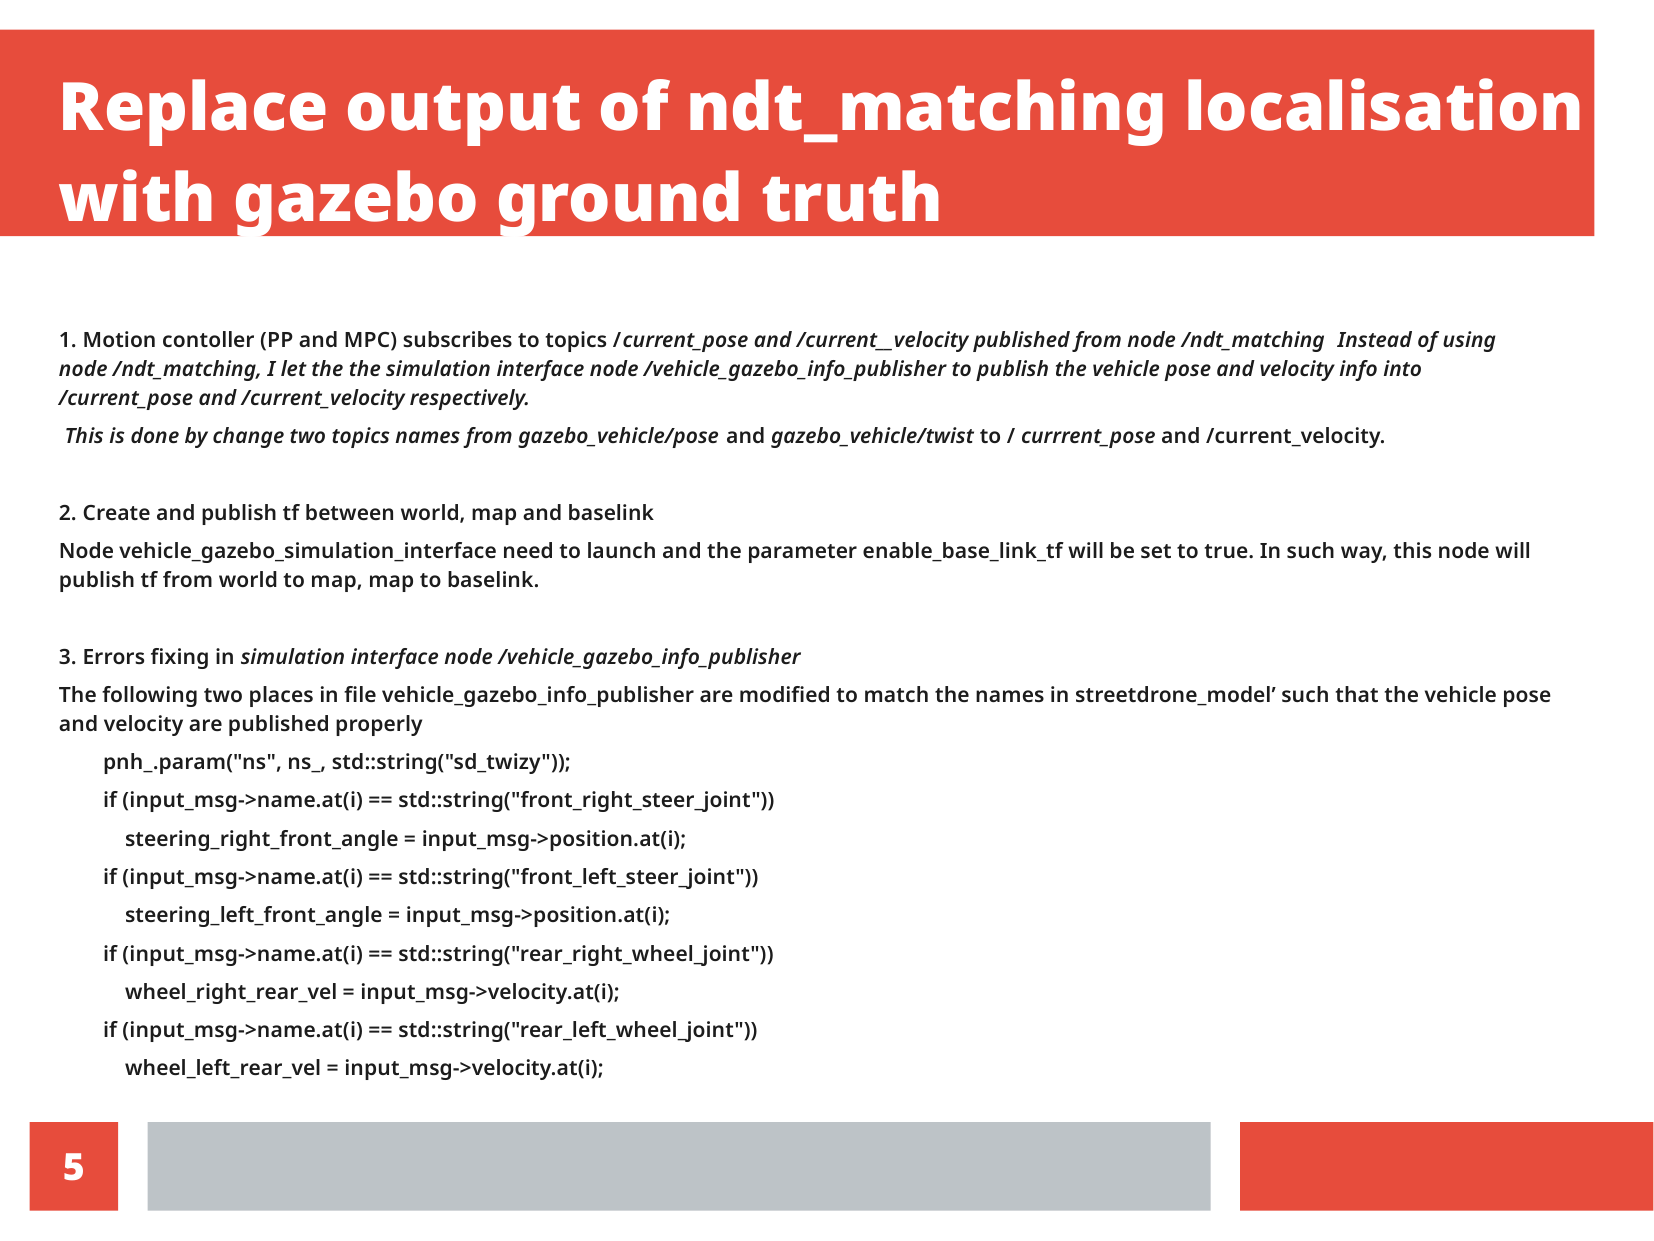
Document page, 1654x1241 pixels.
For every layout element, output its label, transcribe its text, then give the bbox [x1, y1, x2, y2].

title Replace output of ndt_matching localisation with gazebo ground truth [59, 59, 1595, 207]
list 1. Motion contoller (PP and MPC) subscribes to topics /current_pose and /current__velocity published from node /ndt_matching Instead of using node /ndt_matching, I let the the simulation interface node /vehicle_gazebo_info_publisher to publish the vehicle pose and velocity info into /current_pose and /current_velocity respectively. This is done by change two topics names from gazebo_vehicle/pose and gazebo_vehicle/twist to / currrent_pose and /current_velocity. 2. Create and publish tf between world, map and baselink Node vehicle_gazebo_simulation_interface need to launch and the parameter enable_base_link_tf will be set to true. In such way, this node will publish tf from world to map, map to baselink. 3. Errors fixing in simulation interface node /vehicle_gazebo_info_publisher The following two places in file vehicle_gazebo_info_publisher are modified to match the names in streetdrone_model’ such that the vehicle pose and velocity are published properly pnh_.param("ns", ns_, std::string("sd_twizy")); if (input_msg->name.at(i) == std::string("front_right_steer_joint")) steering_right_front_angle = input_msg->position.at(i); if (input_msg->name.at(i) == std::string("front_left_steer_joint")) steering_left_front_angle = input_msg->position.at(i); if (input_msg->name.at(i) == std::string("rear_right_wheel_joint")) wheel_right_rear_vel = input_msg->velocity.at(i); if (input_msg->name.at(i) == std::string("rear_left_wheel_joint")) wheel_left_rear_vel = input_msg->velocity.at(i); [59, 324, 1565, 1093]
